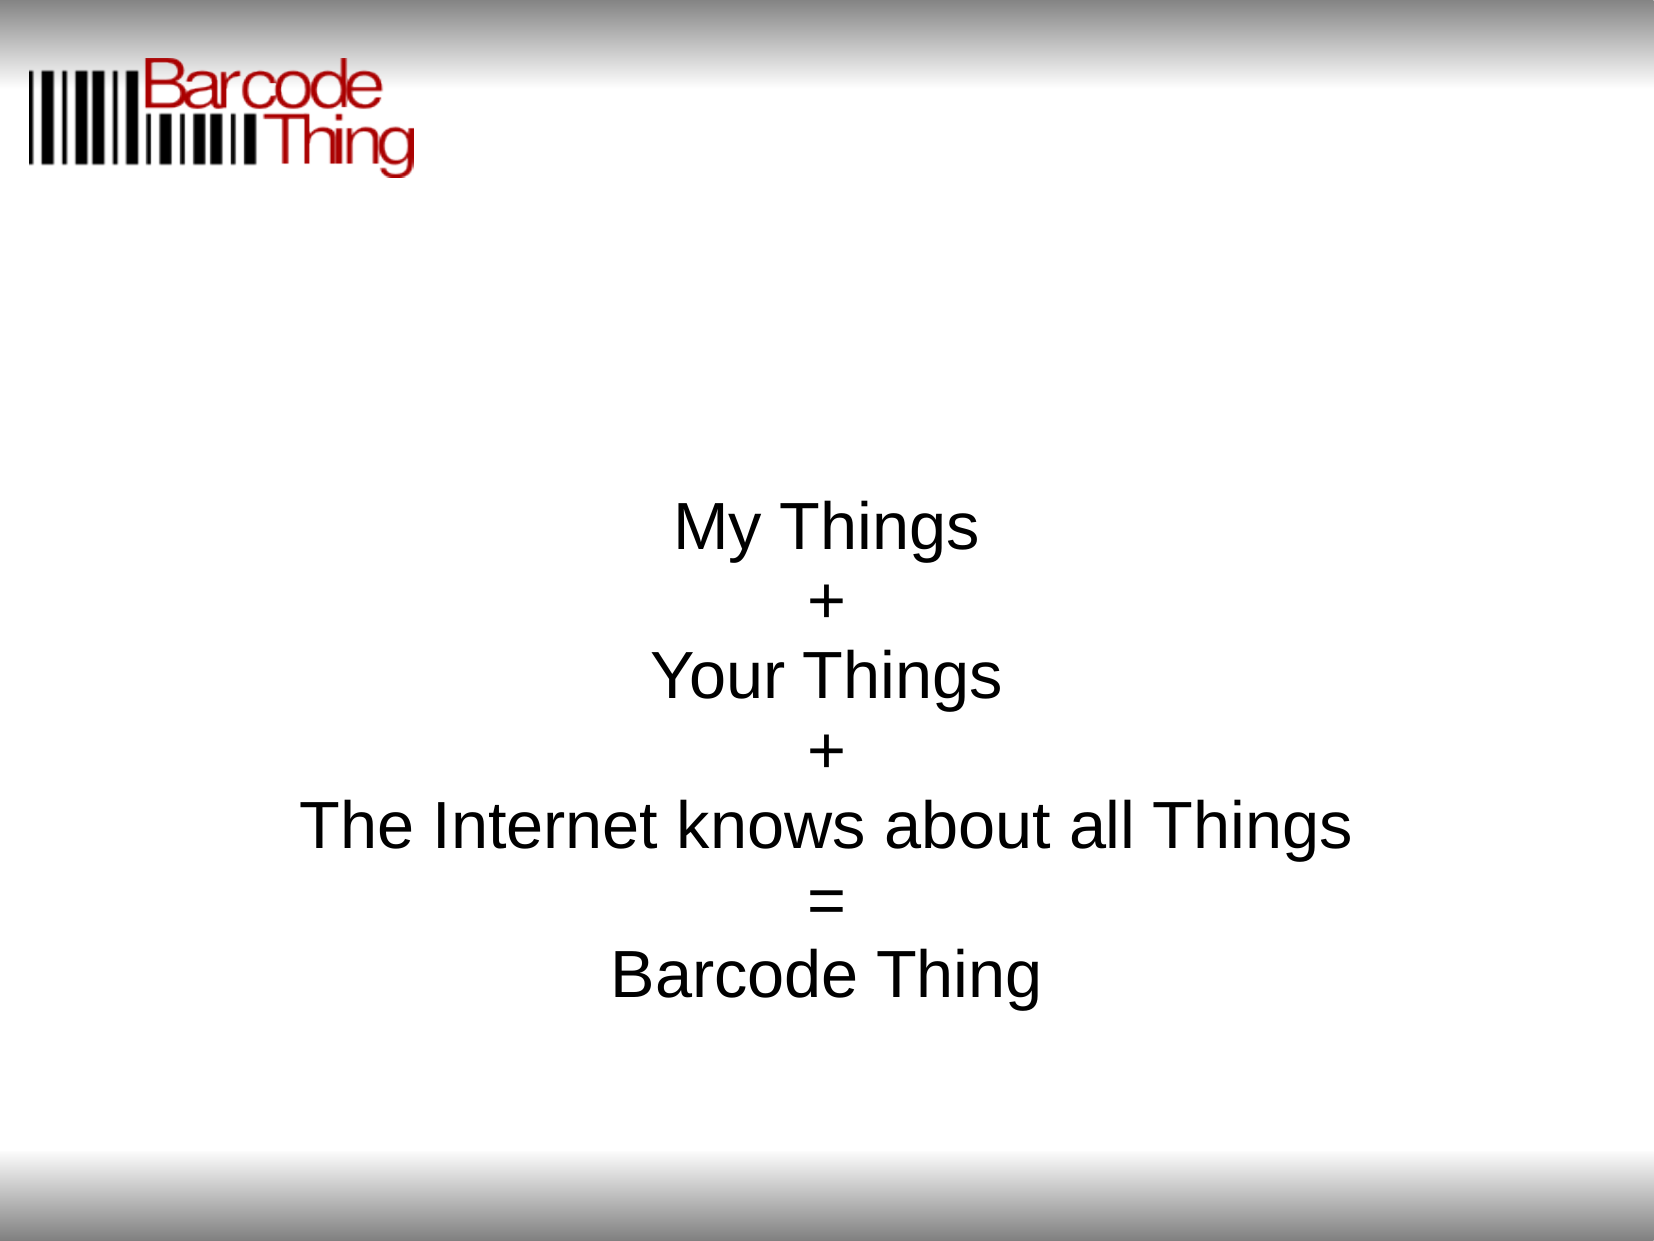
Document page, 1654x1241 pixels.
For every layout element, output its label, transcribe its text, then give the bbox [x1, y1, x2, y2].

picture [29, 58, 414, 178]
subtitle My Things + Your Things + The Internet knows about all Things = Barcode Thing [29, 290, 1625, 1211]
